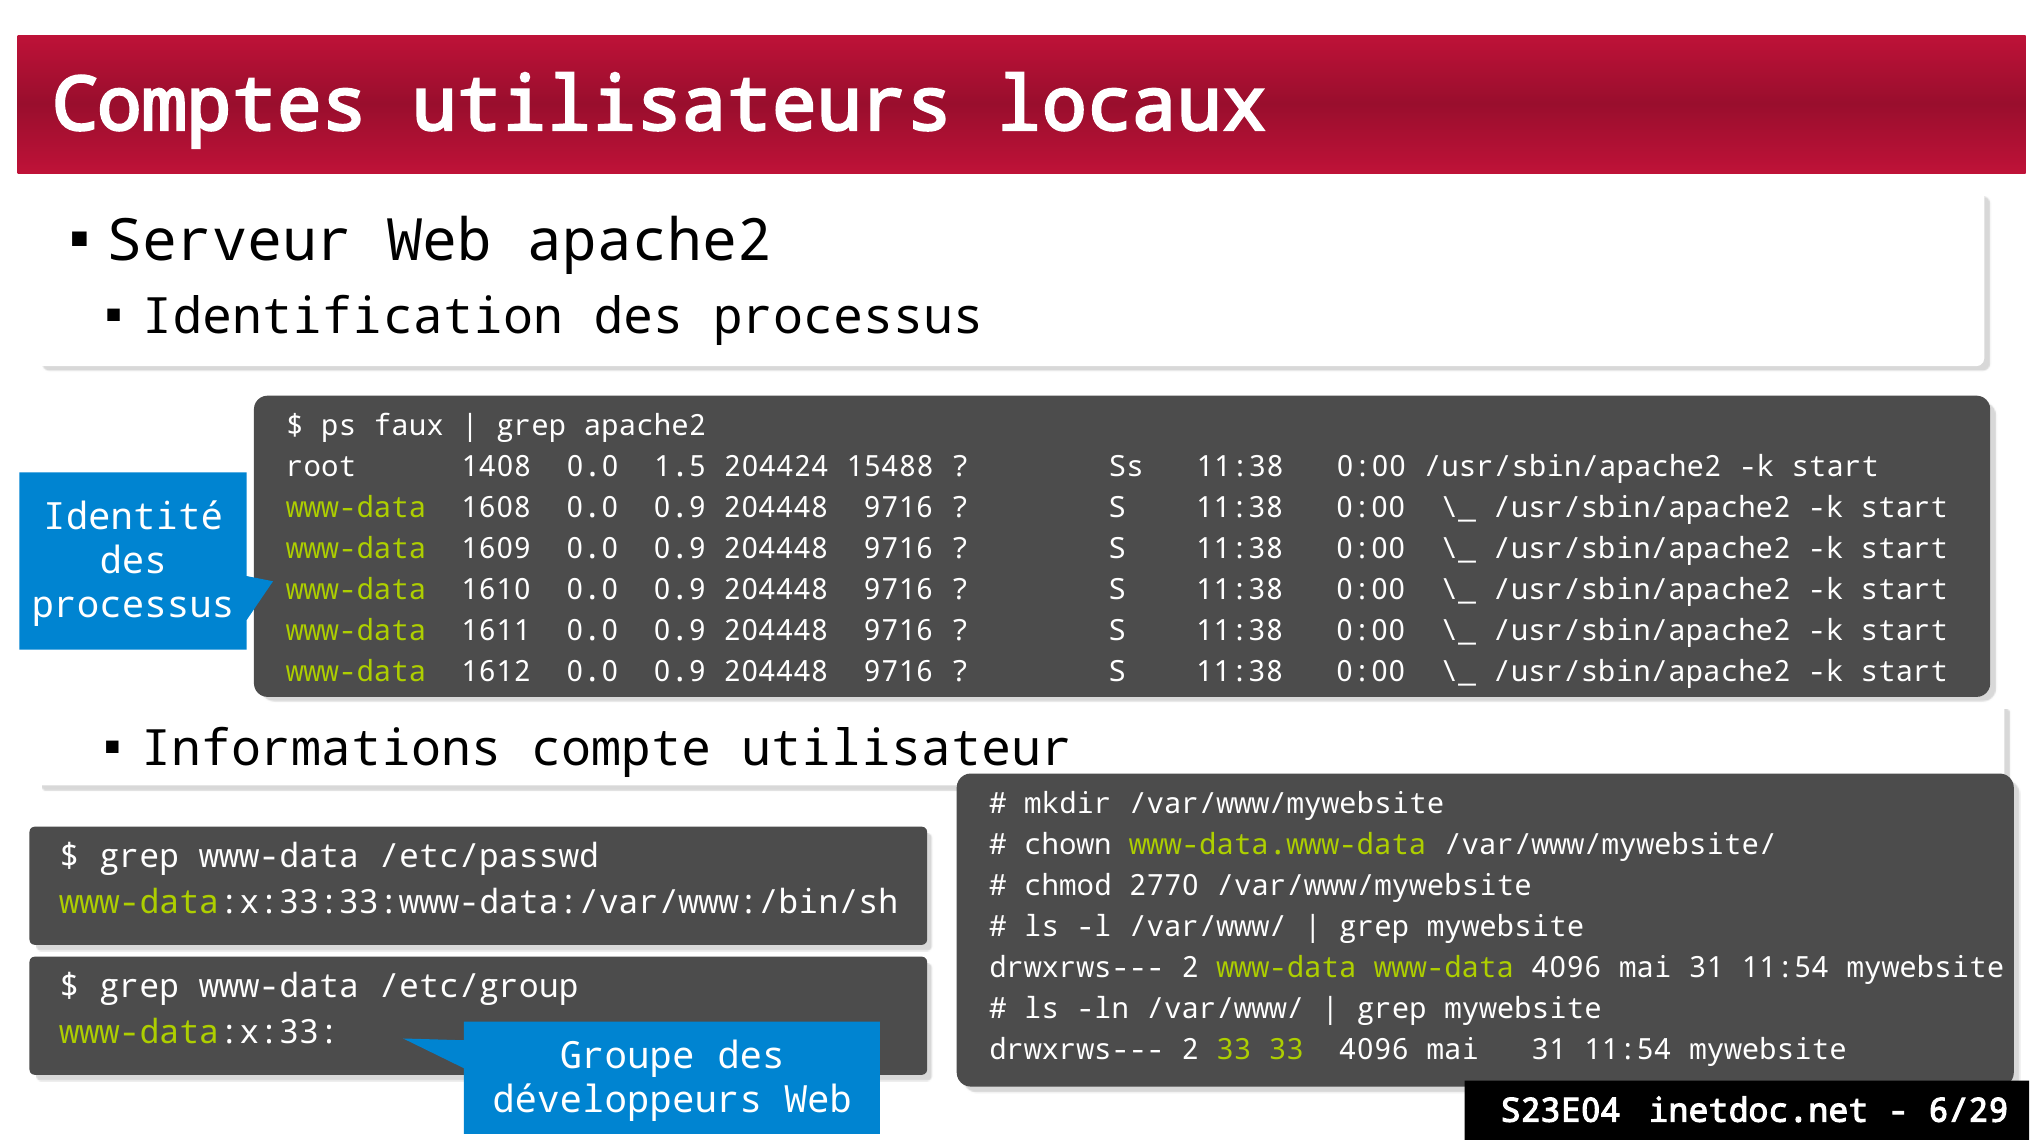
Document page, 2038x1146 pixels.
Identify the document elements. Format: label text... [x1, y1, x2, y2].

text_box $ ps faux | grep apache2 root 1408 0.0 1.5 204424 15488 ? Ss 11:38 0:00 /usr/sbin/apache2 -k start www-data 1608 0.0 0.9 204448 9716 ? S 11:38 0:00 \_ /usr/sbin/apache2 -k start www-data 1609 0.0 0.9 204448 9716 ? S 11:38 0:00 \_ /usr/sbin/apache2 -k start www-data 1610 0.0 0.9 204448 9716 ? S 11:38 0:00 \_ /usr/sbin/apache2 -k start www-data 1611 0.0 0.9 204448 9716 ? S 11:38 0:00 \_ /usr/sbin/apache2 -k start www-data 1612 0.0 0.9 204448 9716 ? S 11:38 0:00 \_ /usr/sbin/apache2 -k start [253, 395, 1991, 697]
text_box S23E04 inetdoc.net - <numéro>/29 [1464, 1080, 2030, 1140]
text_box $ grep www-data /etc/passwd www-data:x:33:33:www-data:/var/www:/bin/sh [29, 826, 928, 945]
text_box Serveur Web apache2 Identification des processus [35, 188, 1985, 367]
text_box Comptes utilisateurs locaux [17, 35, 2026, 174]
text_box # mkdir /var/www/mywebsite # chown www-data.www-data /var/www/mywebsite/ # chmod 2770 /var/www/mywebsite # ls -l /var/www/ | grep mywebsite drwxrws--- 2 www-data www-data 4096 mai 31 11:54 mywebsite # ls -ln /var/www/ | grep mywebsite drwxrws--- 2 33 33 4096 mai 31 11:54 mywebsite [956, 773, 2014, 1087]
text_box Identité des processus [19, 472, 274, 650]
text_box $ grep www-data /etc/group www-data:x:33: [29, 956, 928, 1075]
text_box Groupe des développeurs Web [403, 1021, 880, 1134]
text_box Informations compte utilisateur [35, 702, 2005, 786]
